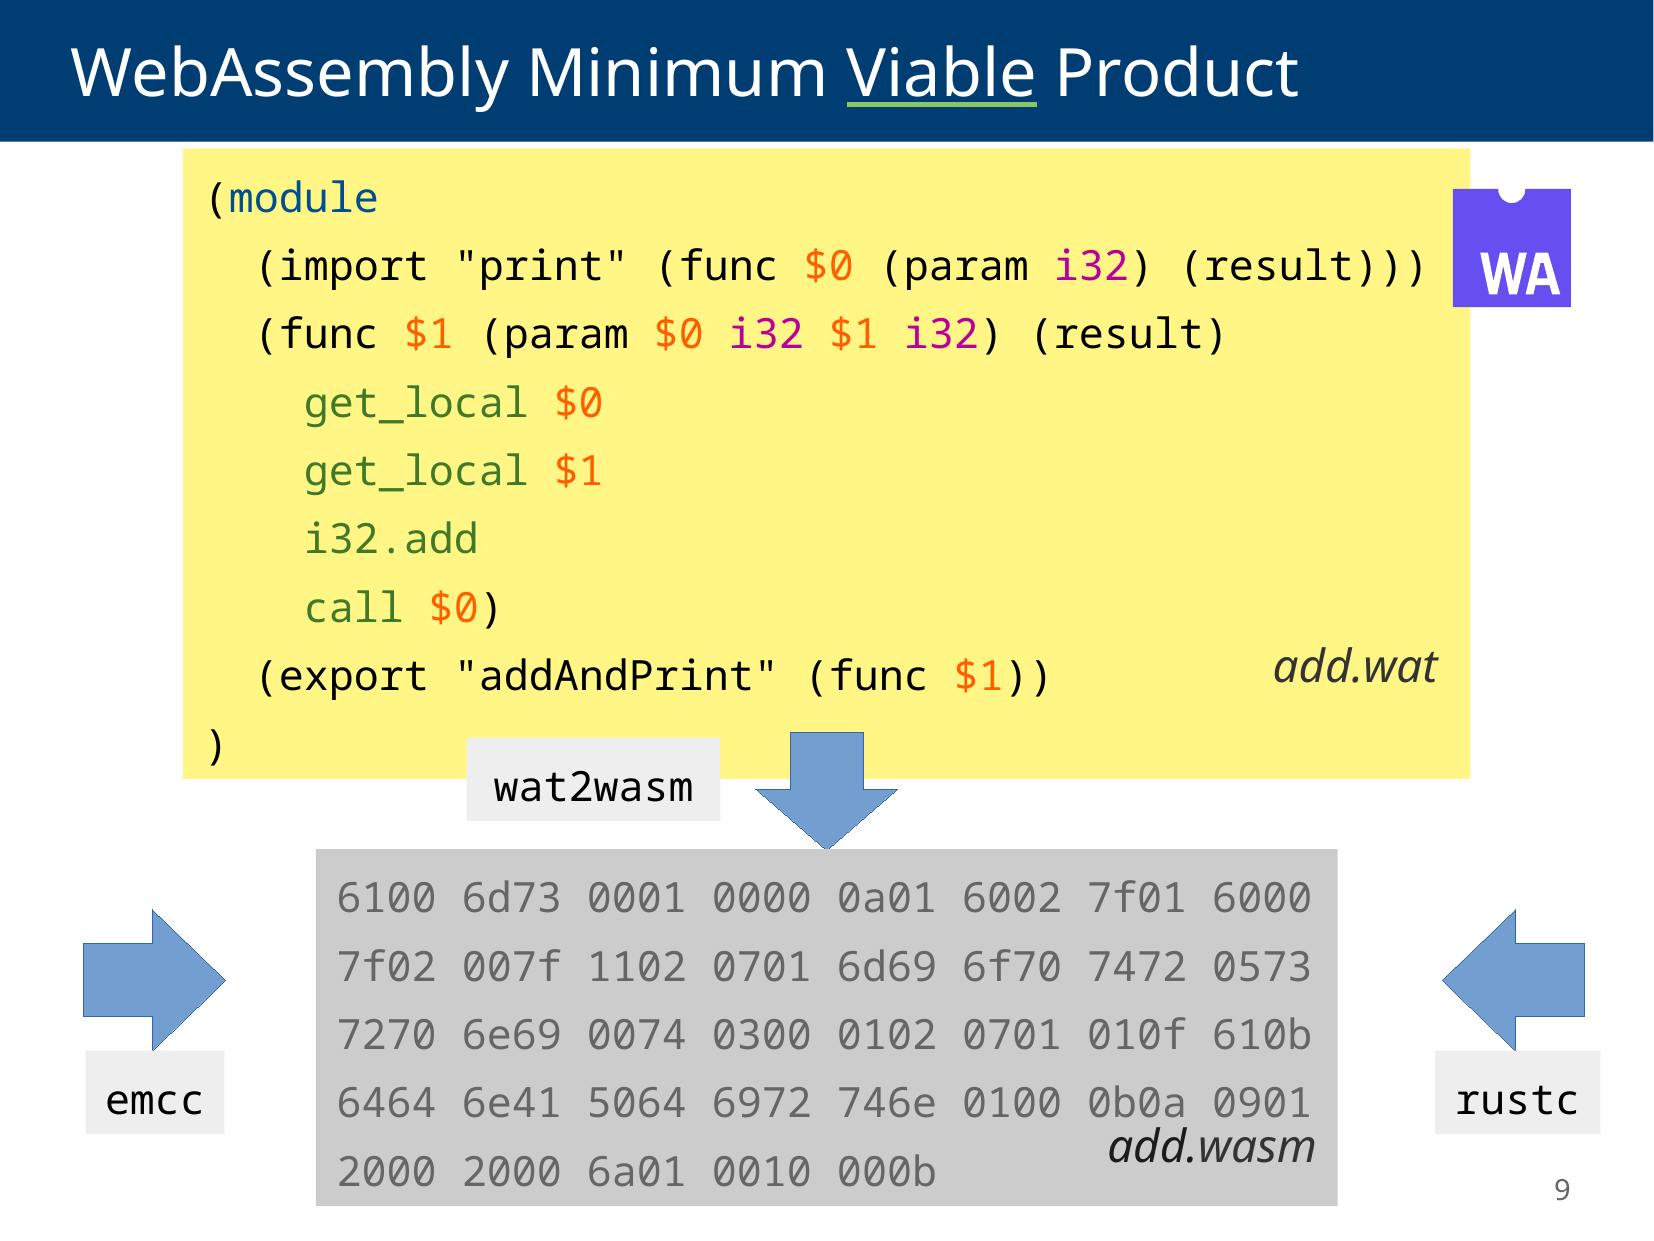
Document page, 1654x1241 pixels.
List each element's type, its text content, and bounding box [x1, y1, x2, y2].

text_box rustc [1435, 1069, 1601, 1134]
text_box [83, 909, 226, 1050]
text_box add.wasm [1092, 1105, 1341, 1230]
picture [1452, 188, 1571, 308]
text_box [1442, 909, 1585, 1050]
title WebAssembly Minimum Viable Product [0, 0, 1654, 142]
text_box emcc [85, 1068, 225, 1134]
text_box [755, 732, 898, 849]
text_box (module (import "print" (func $0 (param i32) (result))) (func $1 (param $0 i32 $1 i32) (result) get_local $0 get_local $1 i32.add call $0) (export "addAndPrint" (func $1)) ) [183, 218, 1471, 709]
text_box add.wat [1257, 625, 1459, 696]
text_box 6100 6d73 0001 0000 0a01 6002 7f01 6000 7f02 007f 1102 0701 6d69 6f70 7472 0573 7270 6e69 0074 0300 0102 0701 010f 610b 6464 6e41 5064 6972 746e 0100 0b0a 0901 2000 2000 6a01 0010 000b [315, 874, 1338, 1182]
text_box wat2wasm [466, 755, 721, 821]
